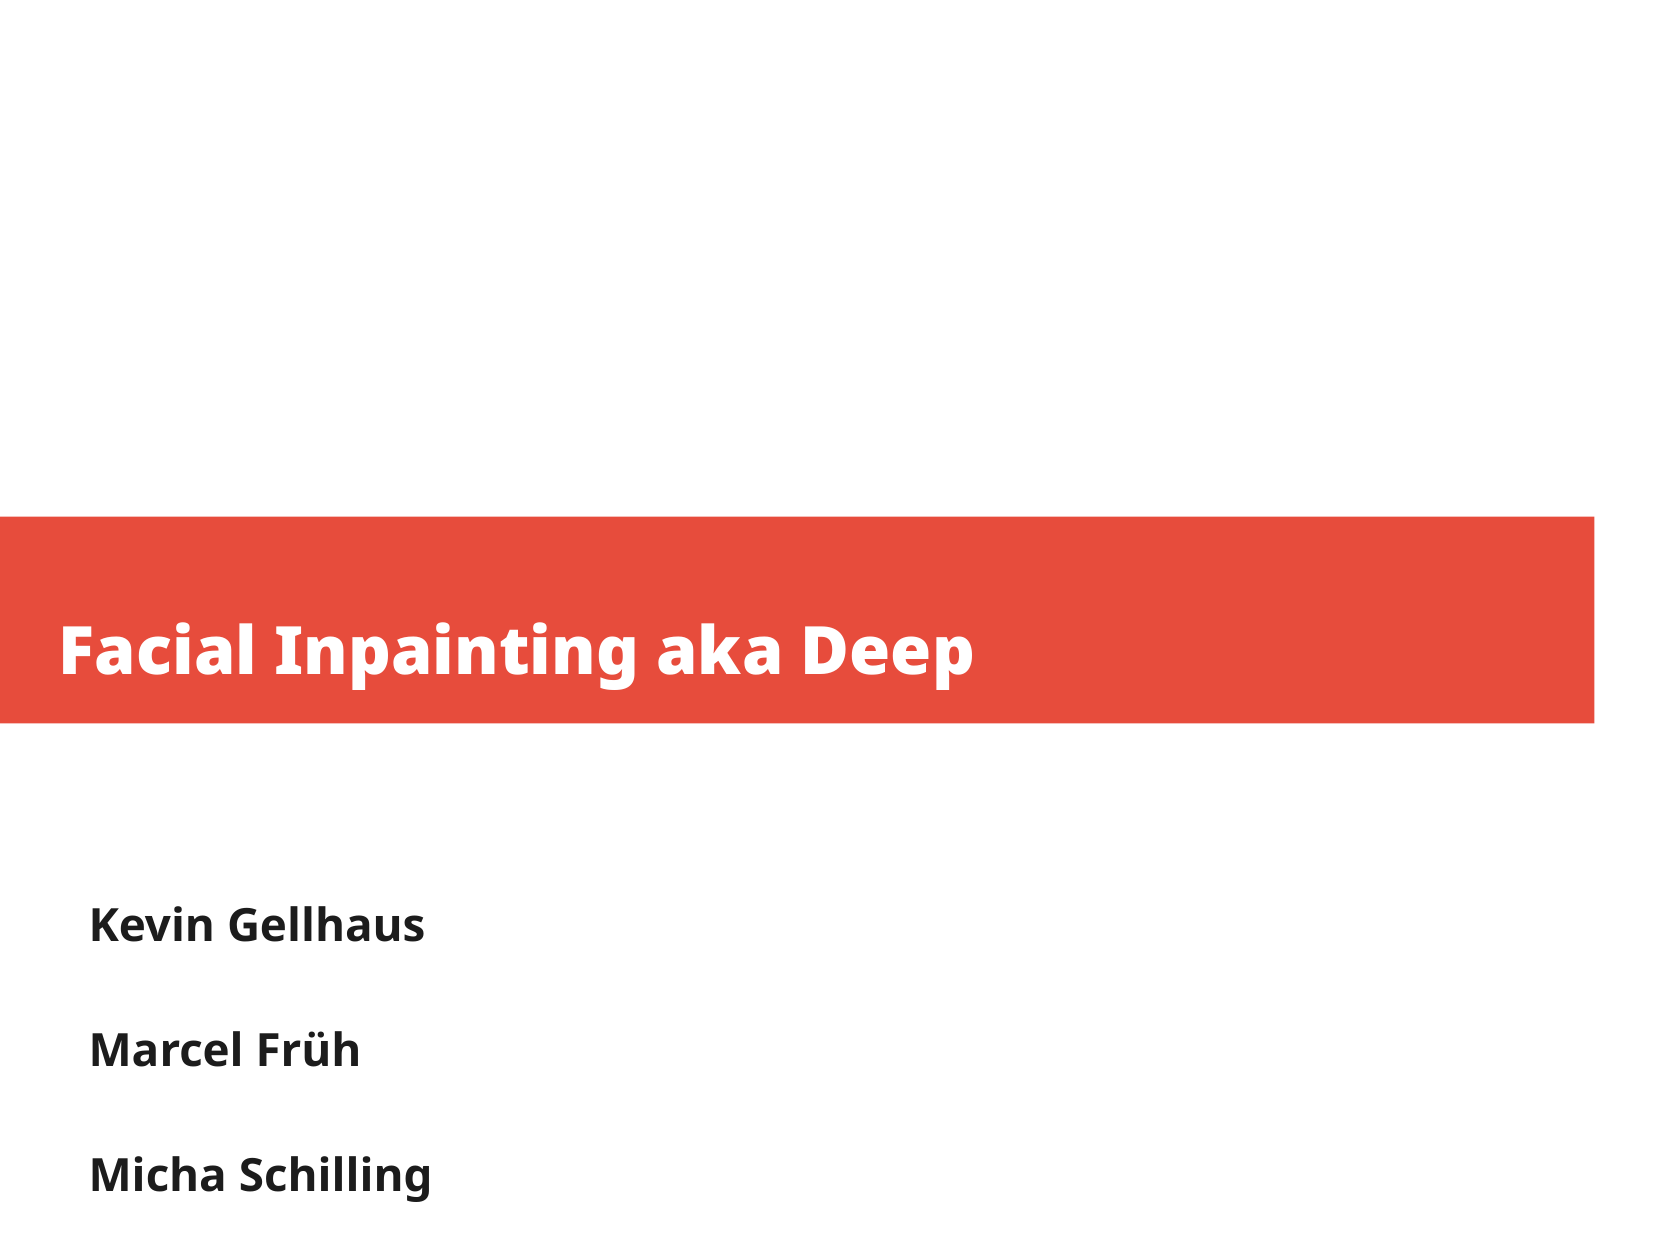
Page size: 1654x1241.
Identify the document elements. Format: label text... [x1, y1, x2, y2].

subtitle Kevin Gellhaus Marcel Früh Micha Schilling [88, 767, 1595, 1182]
title Facial Inpainting aka Deep [59, 546, 1595, 694]
